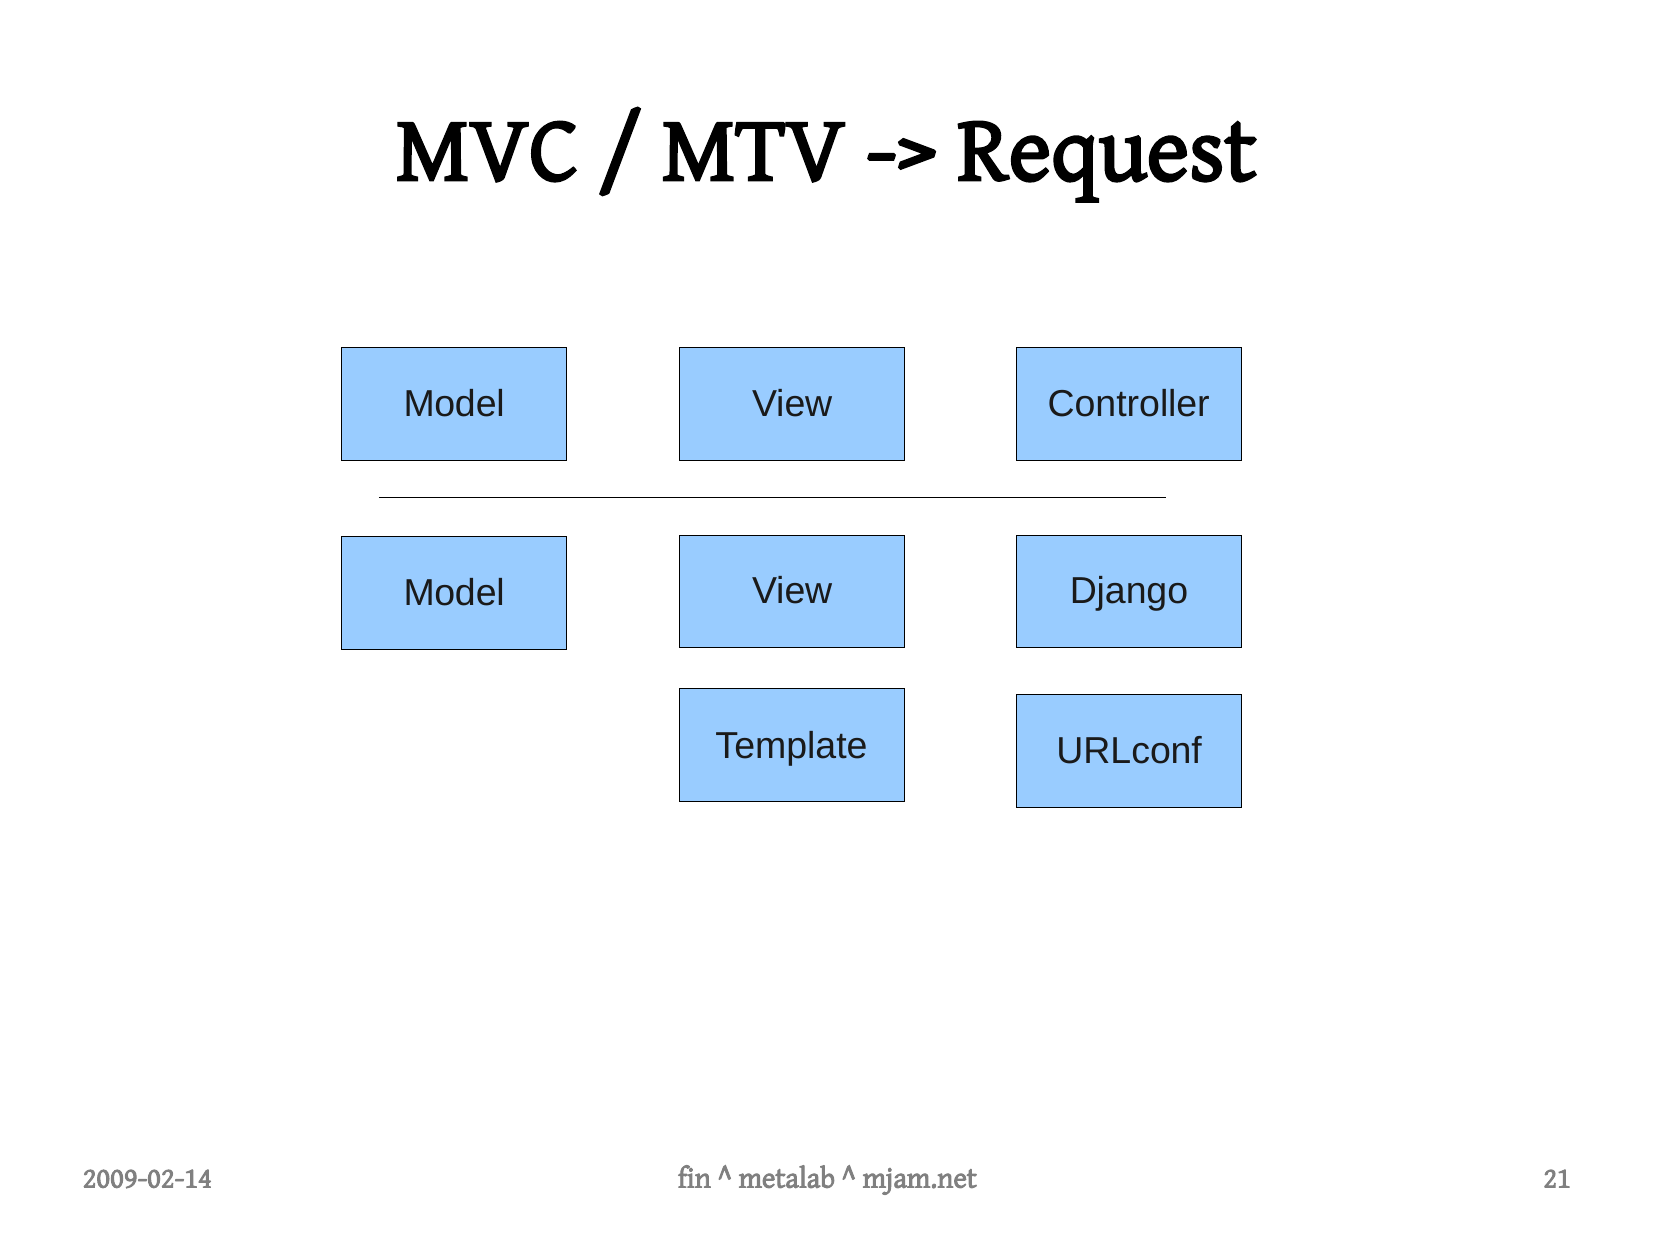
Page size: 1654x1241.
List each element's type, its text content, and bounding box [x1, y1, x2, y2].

title MVC / MTV -> Request [82, 49, 1571, 257]
chart [159, 290, 1648, 1109]
